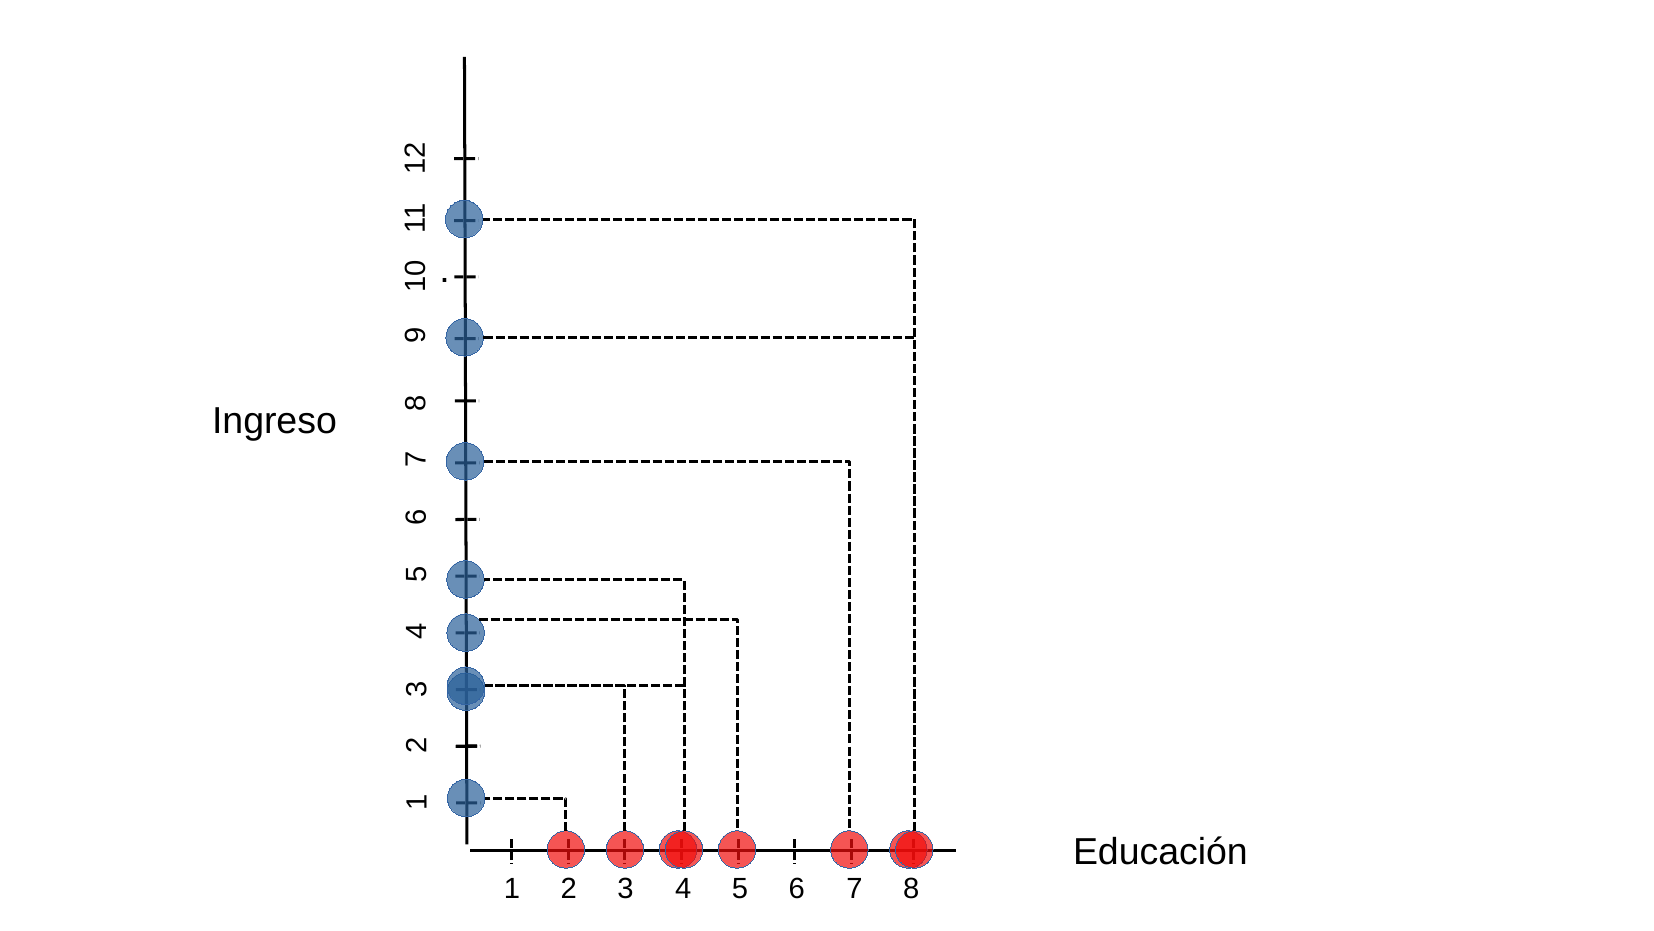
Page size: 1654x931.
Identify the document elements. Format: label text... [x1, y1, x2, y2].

text_box 3 [602, 864, 649, 912]
text_box 12 [390, 112, 471, 190]
text_box 5 [392, 550, 440, 598]
text_box 7 [391, 436, 440, 483]
text_box [446, 613, 485, 652]
text_box 8 [391, 379, 440, 426]
text_box 1 [392, 778, 441, 826]
text_box 10 [390, 248, 472, 308]
text_box 2 [545, 864, 593, 912]
text_box 8 [888, 864, 935, 912]
text_box 6 [391, 494, 440, 541]
text_box [547, 830, 585, 869]
text_box [446, 560, 485, 599]
text_box [471, 201, 483, 237]
text_box 5 [717, 864, 764, 912]
text_box [447, 666, 485, 711]
text_box [446, 442, 484, 481]
text_box [659, 830, 703, 869]
text_box [889, 830, 934, 869]
text_box 6 [773, 864, 821, 912]
text_box . [471, 240, 478, 298]
text_box 7 [831, 864, 879, 912]
text_box 4 [660, 864, 707, 912]
text_box Ingreso [137, 391, 412, 449]
text_box [606, 830, 644, 869]
text_box [447, 779, 485, 817]
text_box 2 [392, 722, 441, 769]
text_box 11 [390, 190, 471, 249]
text_box 1 [489, 864, 536, 912]
text_box [445, 318, 484, 357]
text_box 9 [391, 312, 439, 359]
text_box [830, 830, 869, 869]
text_box [718, 830, 756, 869]
text_box Educación [1023, 822, 1298, 880]
text_box 4 [392, 607, 440, 654]
text_box 3 [392, 665, 441, 712]
